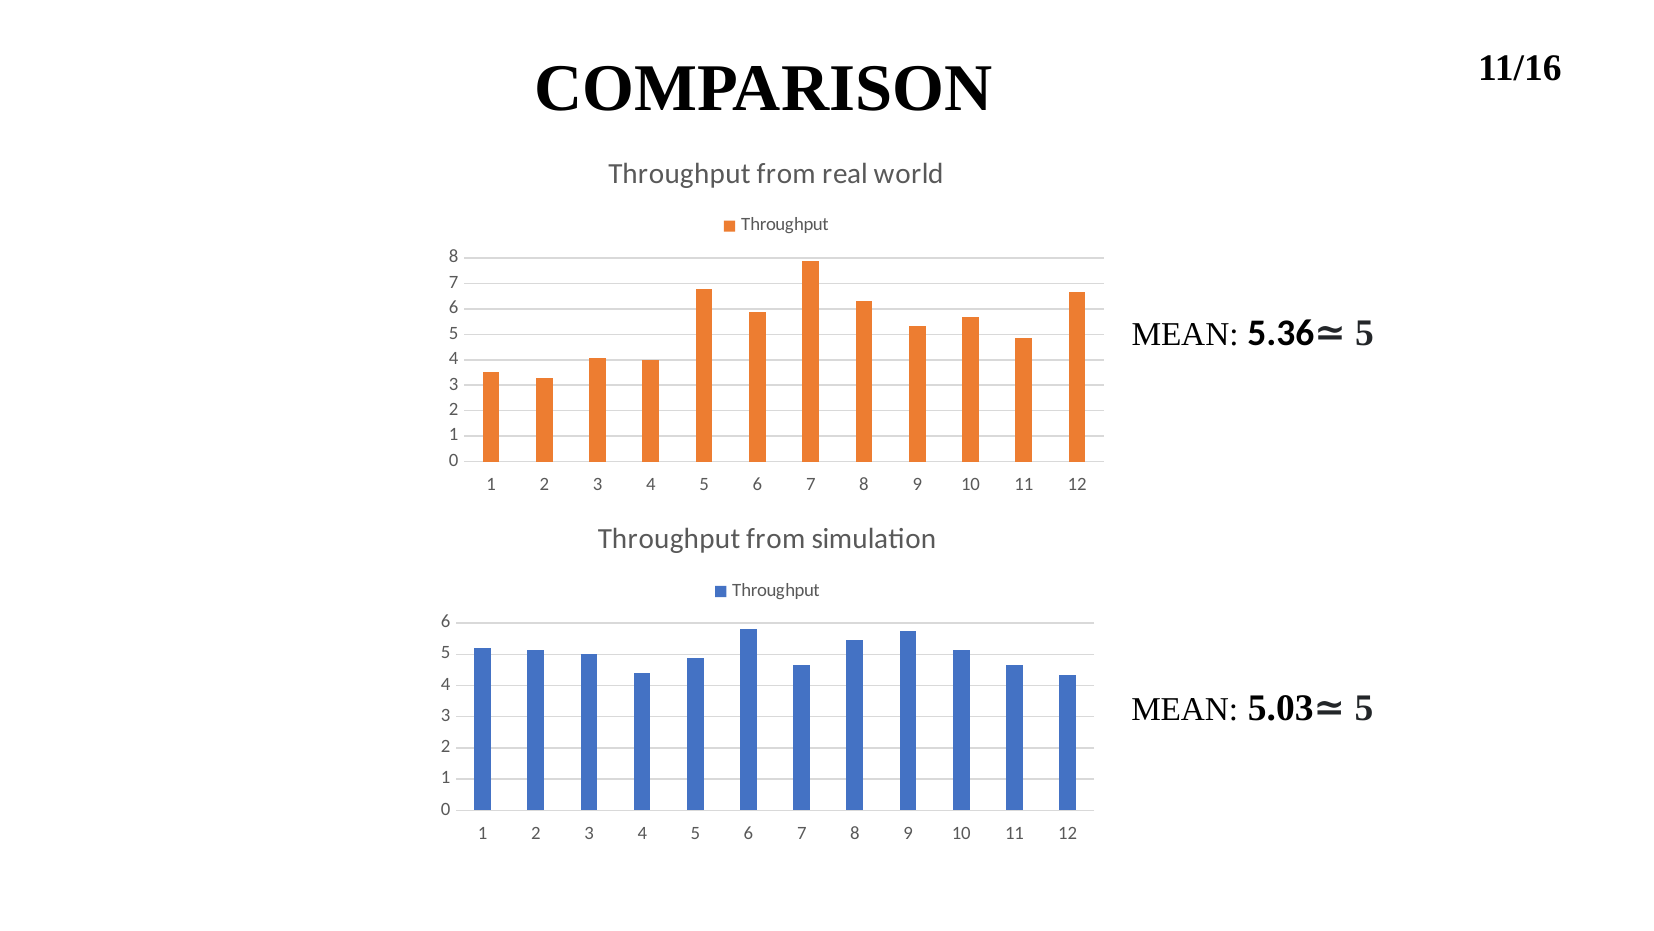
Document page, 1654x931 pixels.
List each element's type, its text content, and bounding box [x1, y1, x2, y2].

text_box 11/16 [1463, 35, 1587, 97]
text_box COMPARISON [519, 35, 1011, 132]
text_box MEAN: 5.03≃ 5 [1116, 675, 1391, 736]
chart [427, 137, 1118, 851]
text_box [626, 473, 904, 535]
text_box MEAN: 5.36≃ 5 [1118, 300, 1402, 362]
